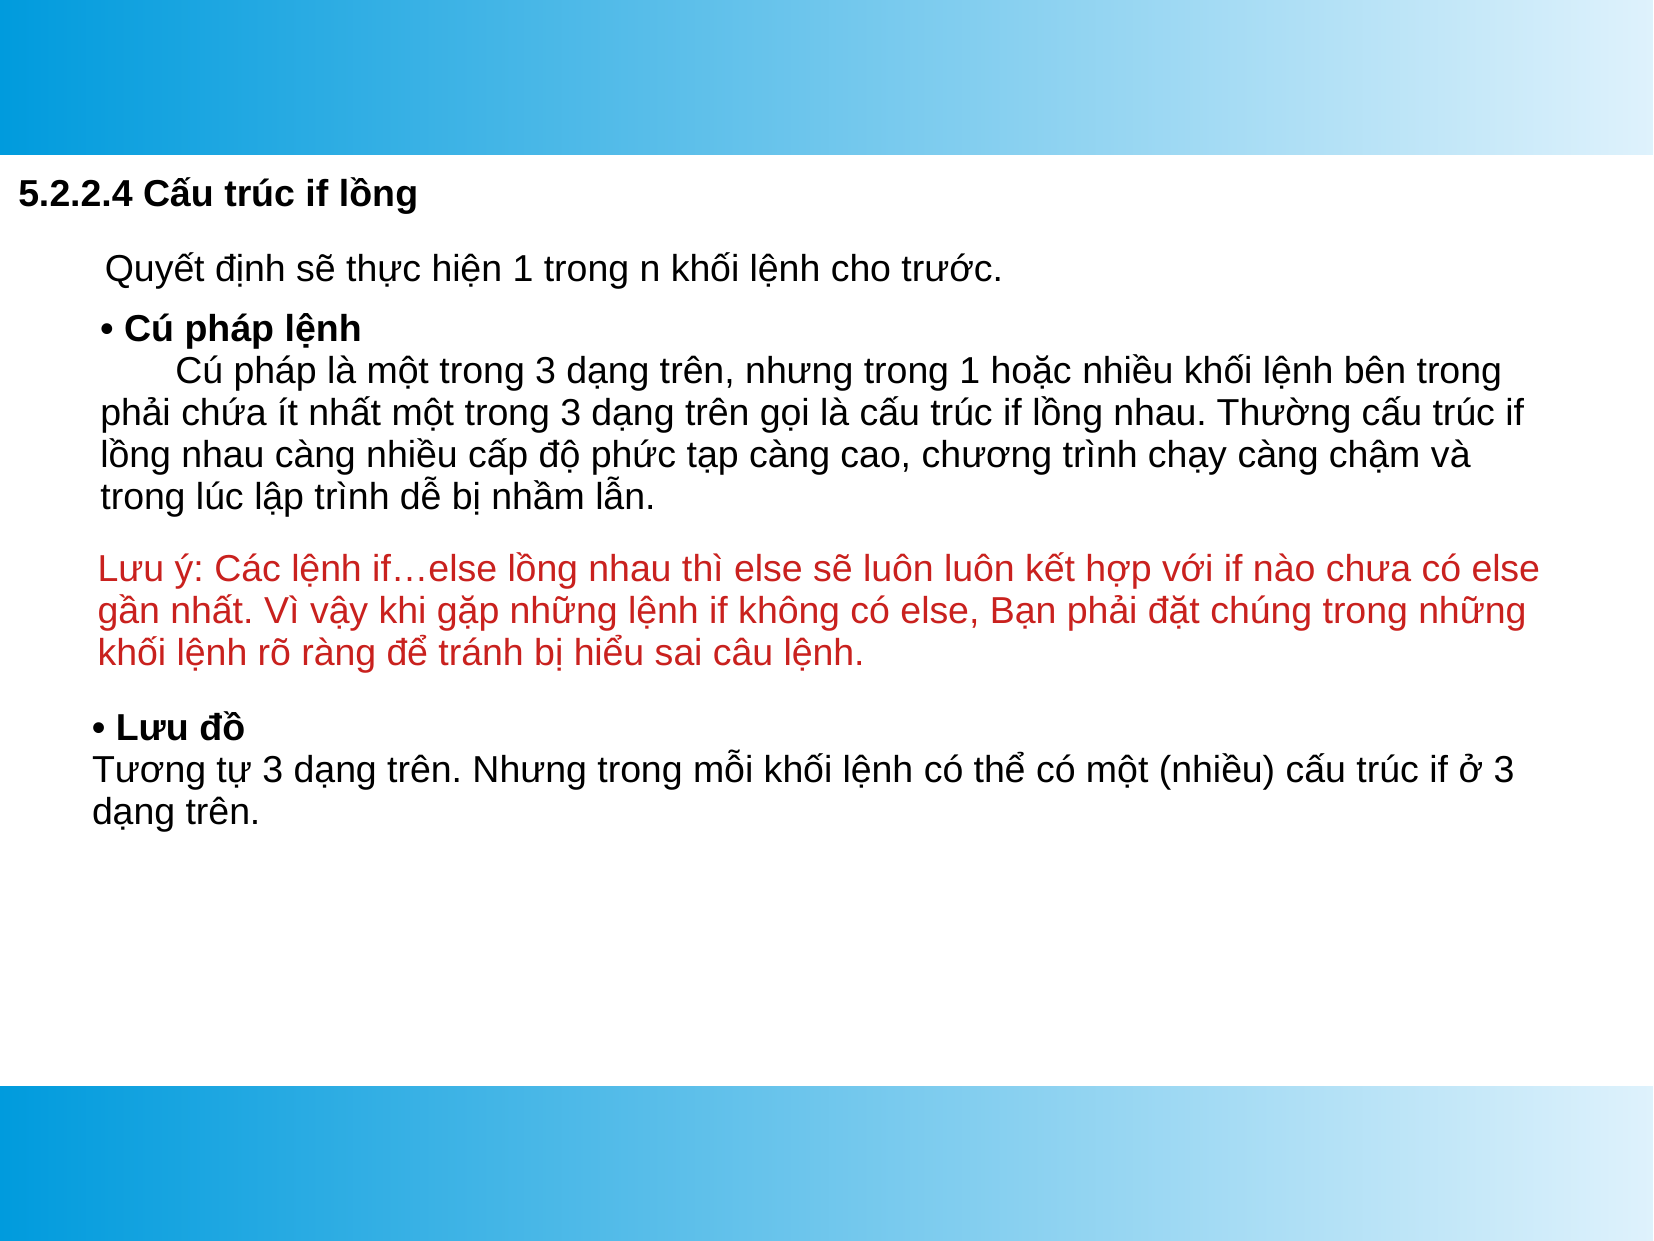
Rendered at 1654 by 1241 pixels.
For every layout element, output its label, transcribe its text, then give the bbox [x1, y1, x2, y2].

text_box Quyết định sẽ thực hiện 1 trong n khối lệnh cho trước. [90, 240, 1019, 297]
text_box 5.2.2.4 Cấu trúc if lồng [3, 165, 436, 222]
text_box Lưu ý: Các lệnh if…else lồng nhau thì else sẽ luôn luôn kết hợp với if nào chưa có else gần nhất. Vì vậy khi gặp những lệnh if không có else, Bạn phải đặt chúng trong những khối lệnh rõ ràng để tránh bị hiểu sai câu lệnh. [83, 539, 1561, 681]
text_box • Lưu đồ Tương tự 3 dạng trên. Nhưng trong mỗi khối lệnh có thể có một (nhiều) cấu trúc if ở 3 dạng trên. [77, 698, 1531, 840]
text_box • Cú pháp lệnh Cú pháp là một trong 3 dạng trên, nhưng trong 1 hoặc nhiều khối lệnh bên trong phải chứa ít nhất một trong 3 dạng trên gọi là cấu trúc if lồng nhau. Thường cấu trúc if lồng nhau càng nhiều cấp độ phức tạp càng cao, chương trình chạy càng chậm và trong lúc lập trình dễ bị nhầm lẫn. [85, 300, 1561, 525]
